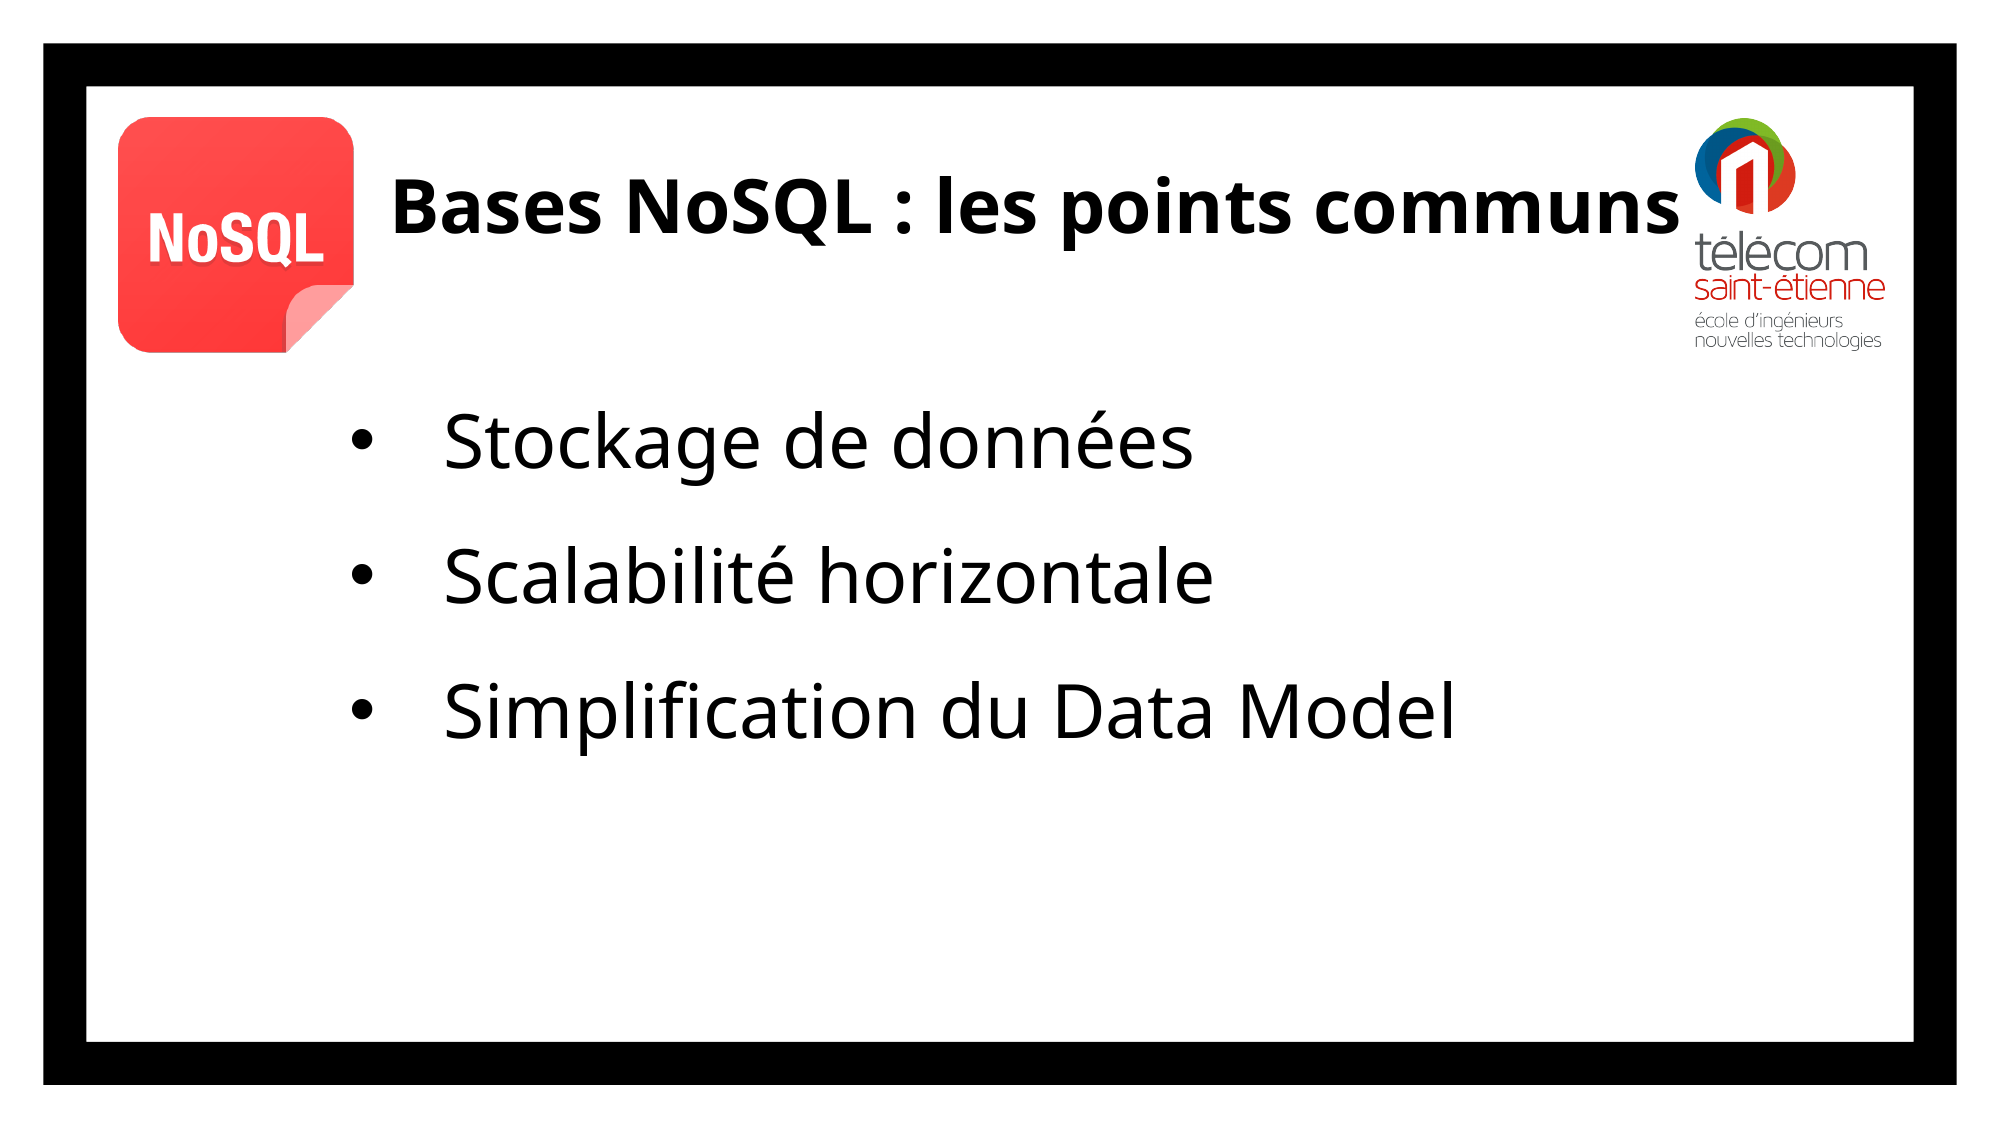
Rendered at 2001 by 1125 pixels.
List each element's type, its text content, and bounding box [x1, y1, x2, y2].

picture [1695, 118, 1885, 351]
title Bases NoSQL : les points communs [370, 138, 1695, 304]
picture [101, 100, 370, 369]
text_box Stockage de données Scalabilité horizontale Simplification du Data Model [334, 341, 1757, 766]
